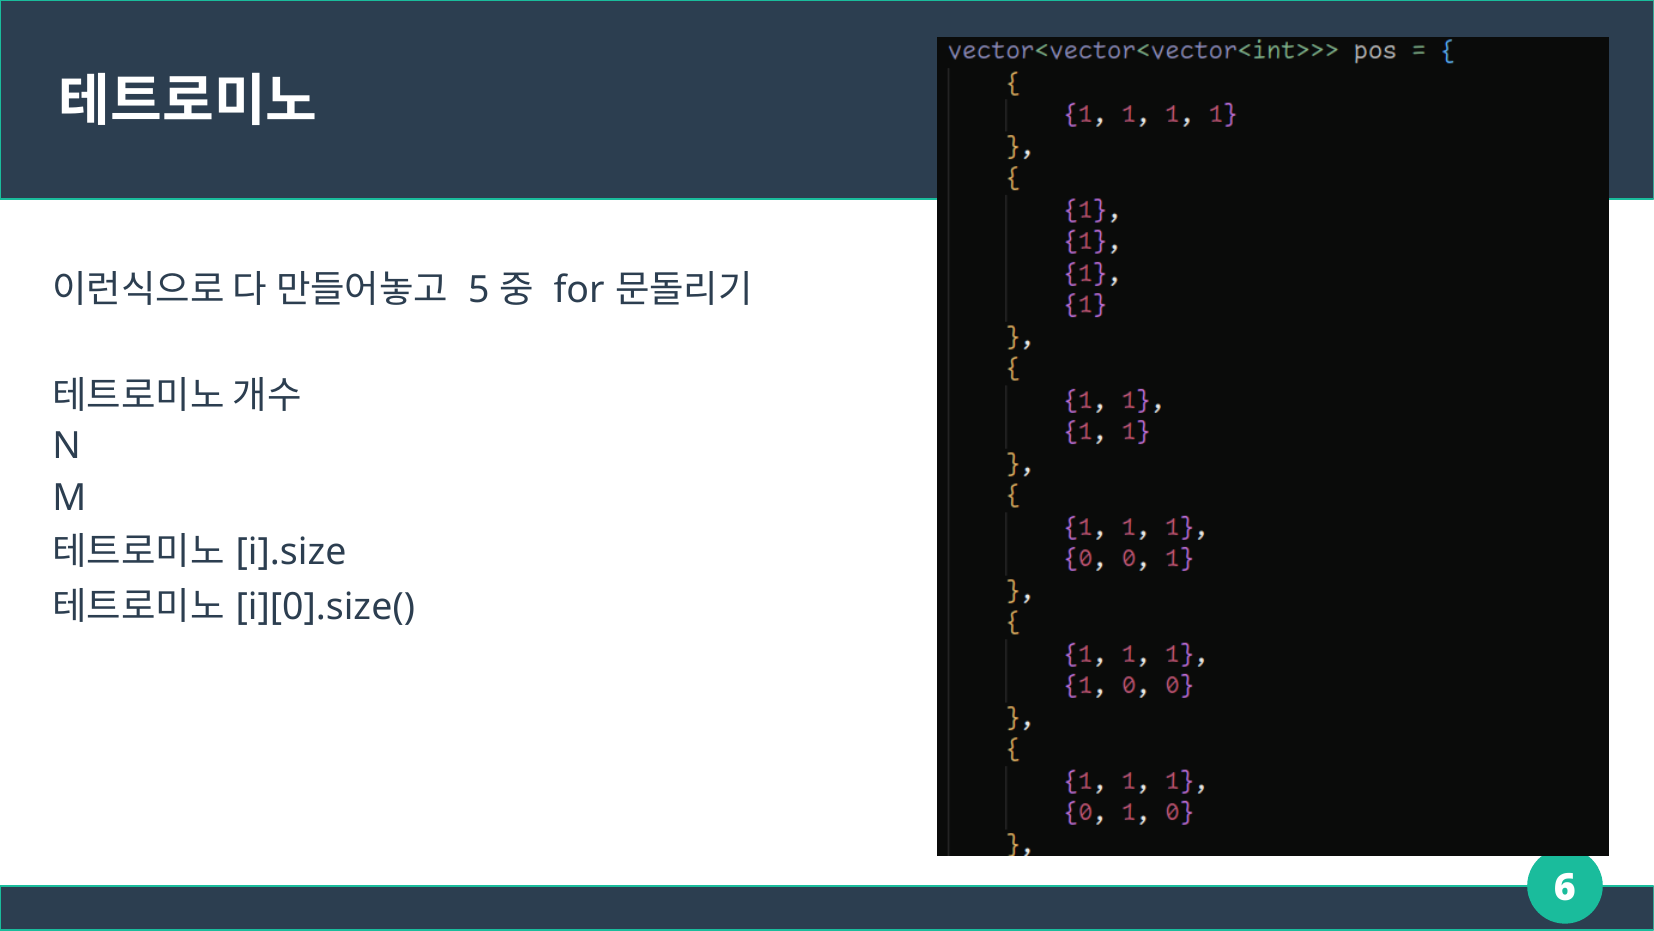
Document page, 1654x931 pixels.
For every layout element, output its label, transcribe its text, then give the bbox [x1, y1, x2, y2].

title 테트로미노 [59, 37, 937, 155]
picture [937, 37, 1609, 856]
text_box 이런식으로 다 만들어놓고 5중 for문돌리기 테트로미노 개수 N M 테트로미노[i].size 테트로미노[i][0].size() [37, 251, 768, 638]
